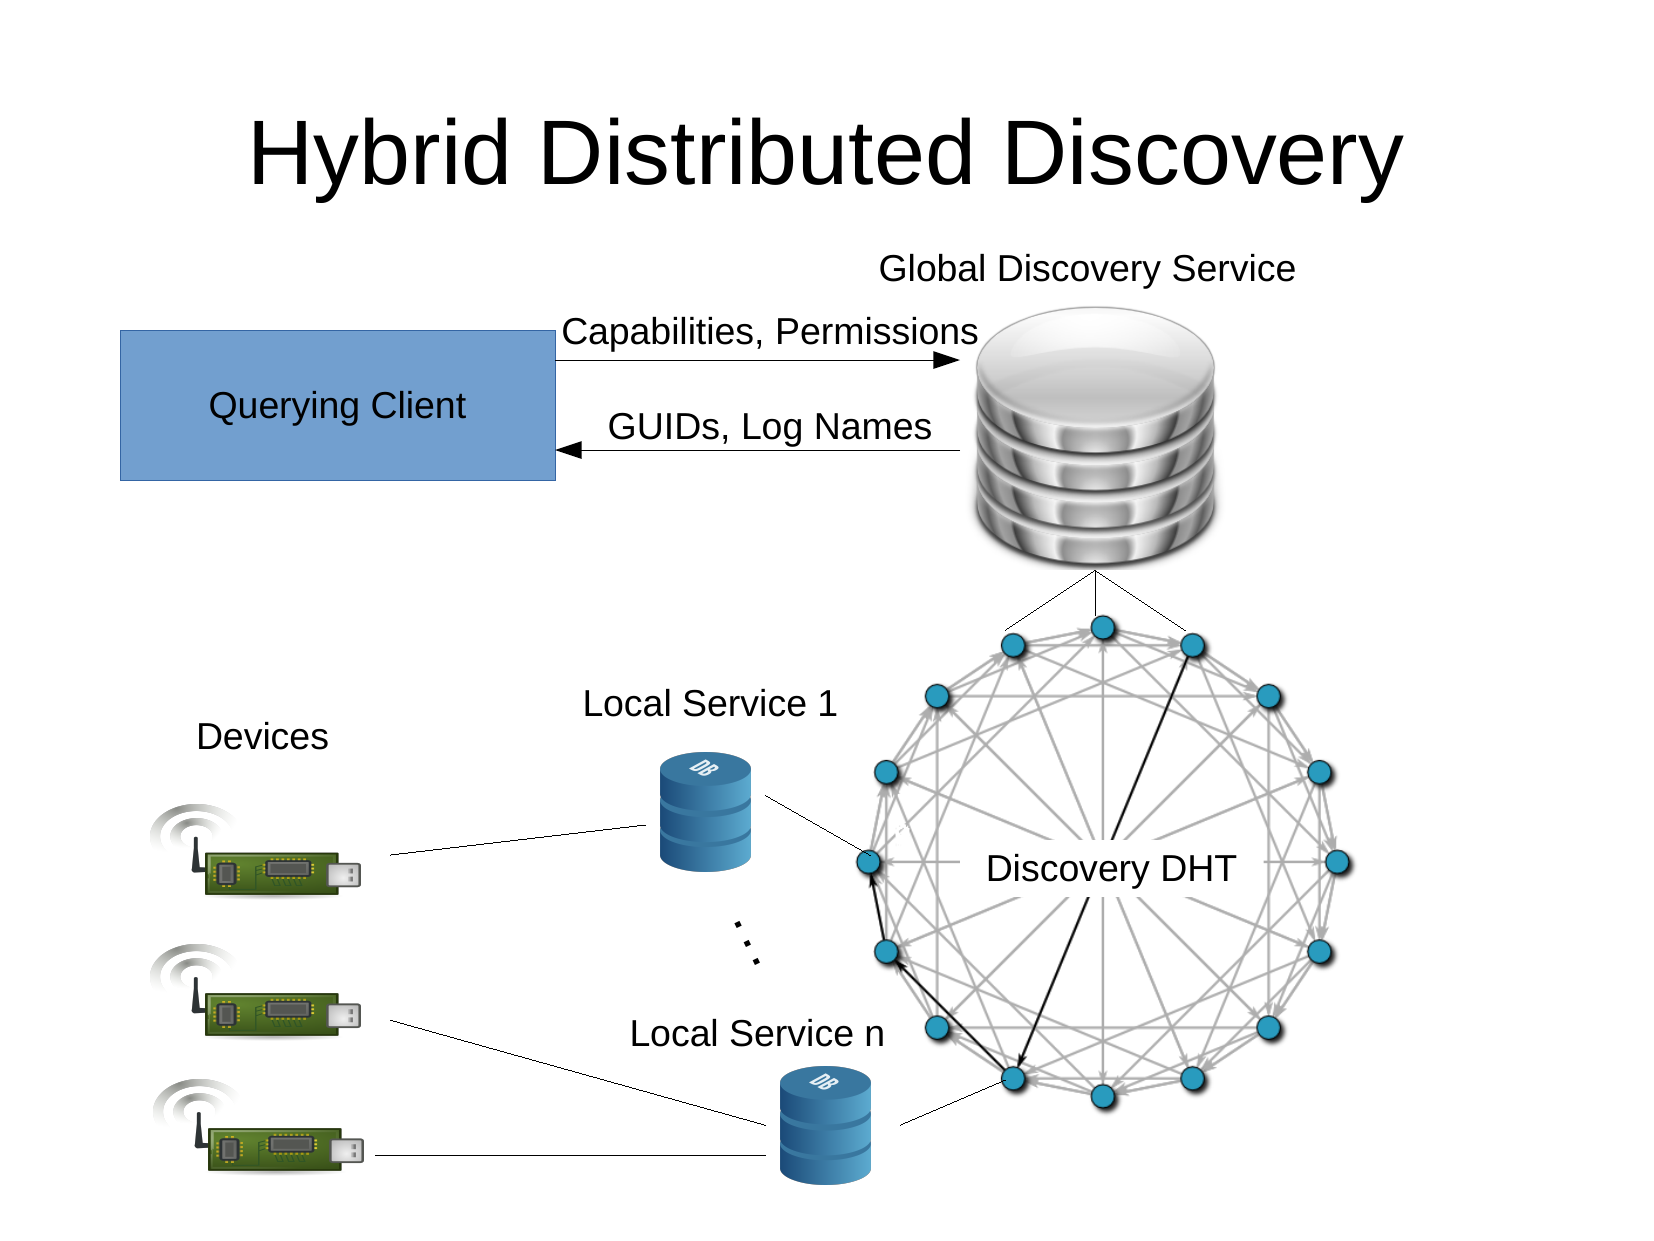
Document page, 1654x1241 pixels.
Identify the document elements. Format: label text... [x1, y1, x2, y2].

text_box Discovery DHT [960, 840, 1264, 897]
text_box Local Service n [585, 1005, 931, 1062]
text_box Capabilities, Permissions [530, 303, 1011, 361]
picture [150, 804, 361, 901]
text_box Global Discovery Service [855, 240, 1321, 297]
text_box GUIDs, Log Names [530, 397, 1011, 455]
text_box Local Service 1 [560, 675, 861, 744]
picture [153, 1079, 364, 1176]
picture [660, 752, 751, 872]
title Hybrid Distributed Discovery [82, 49, 1571, 257]
text_box . . . [675, 834, 828, 1051]
text_box Querying Client [120, 330, 556, 481]
picture [150, 944, 361, 1041]
text_box Devices [30, 708, 496, 766]
picture [780, 299, 1396, 1186]
